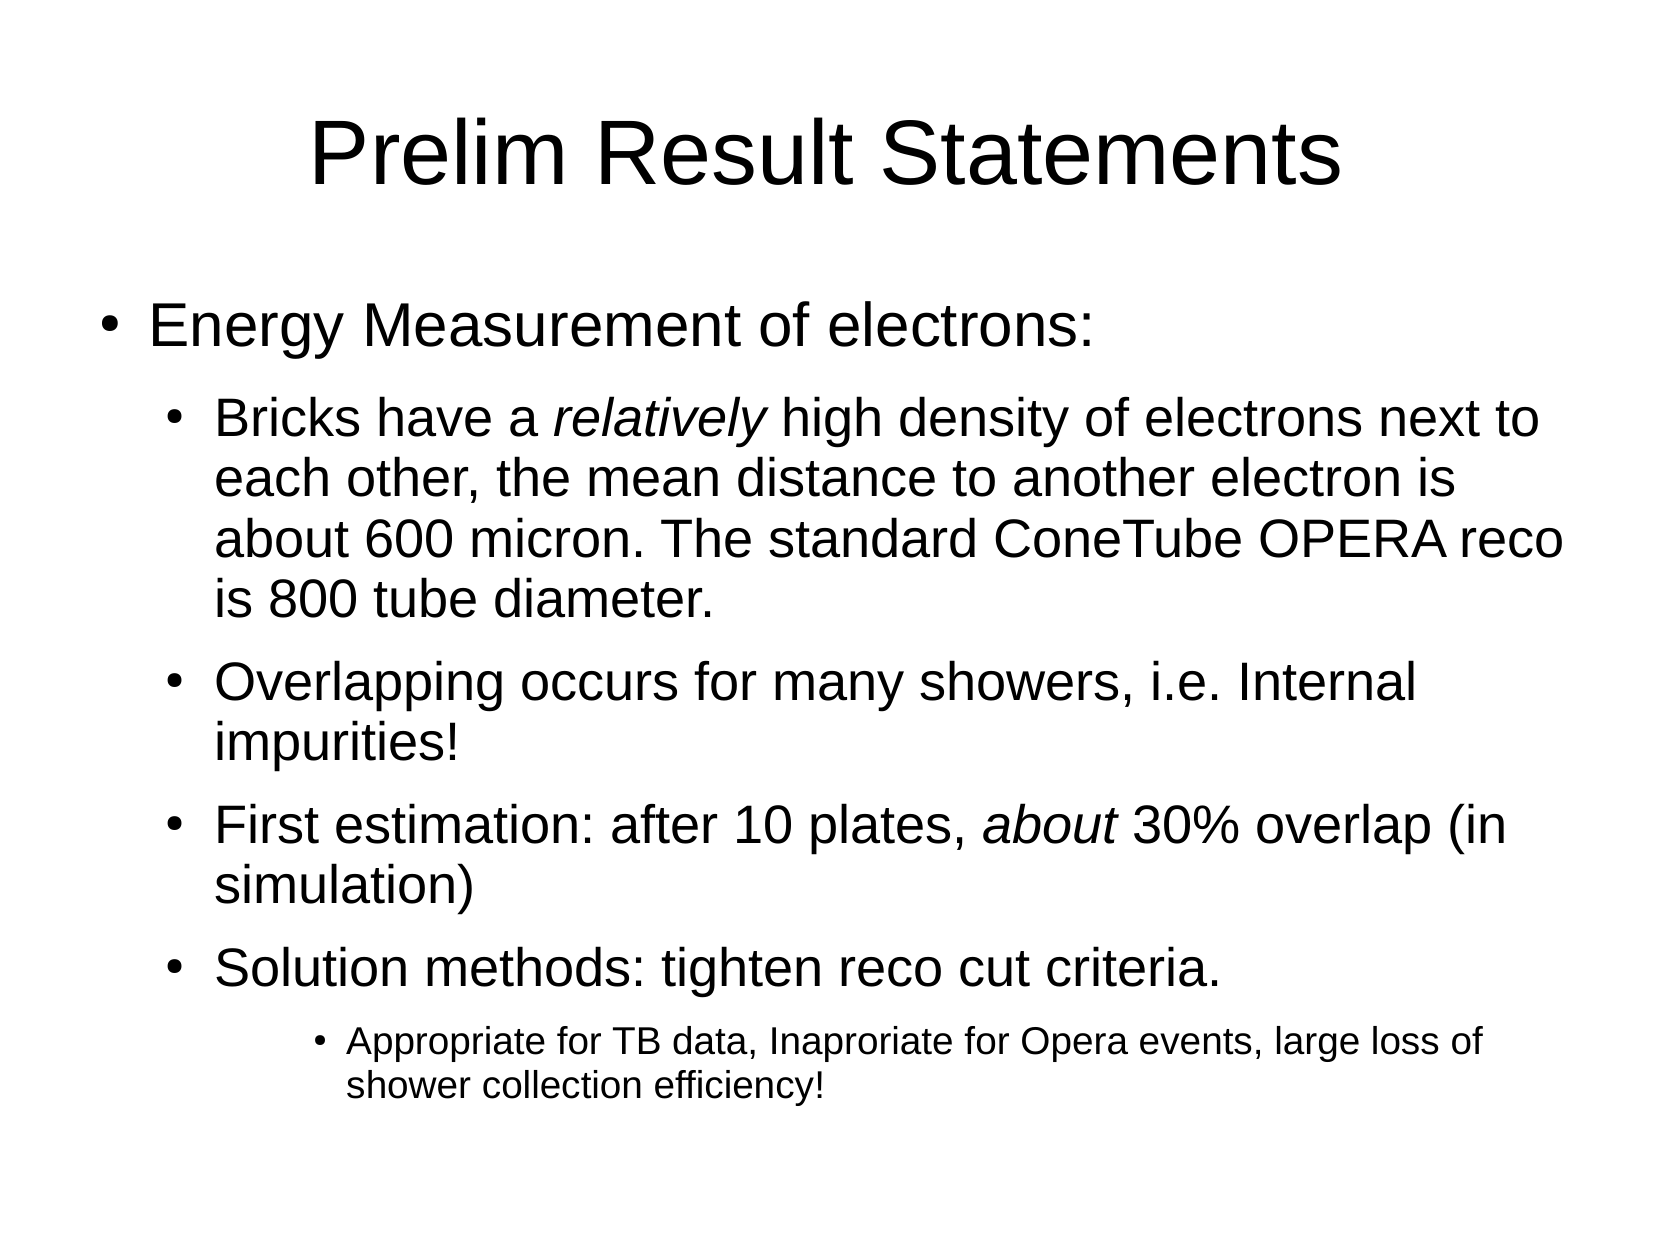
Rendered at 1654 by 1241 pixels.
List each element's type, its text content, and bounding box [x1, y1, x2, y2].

title Prelim Result Statements [82, 56, 1571, 250]
list Energy Measurement of electrons: Bricks have a relatively high density of electrons next to each other, the mean distance to another electron is about 600 micron. The standard ConeTube OPERA reco is 800 tube diameter. Overlapping occurs for many showers, i.e. Internal impurities! First estimation: after 10 plates, about 30% overlap (in simulation) Solution methods: tighten reco cut criteria. Appropriate for TB data, Inaproriate for Opera events, large loss of shower collection efficiency! [82, 290, 1571, 1109]
